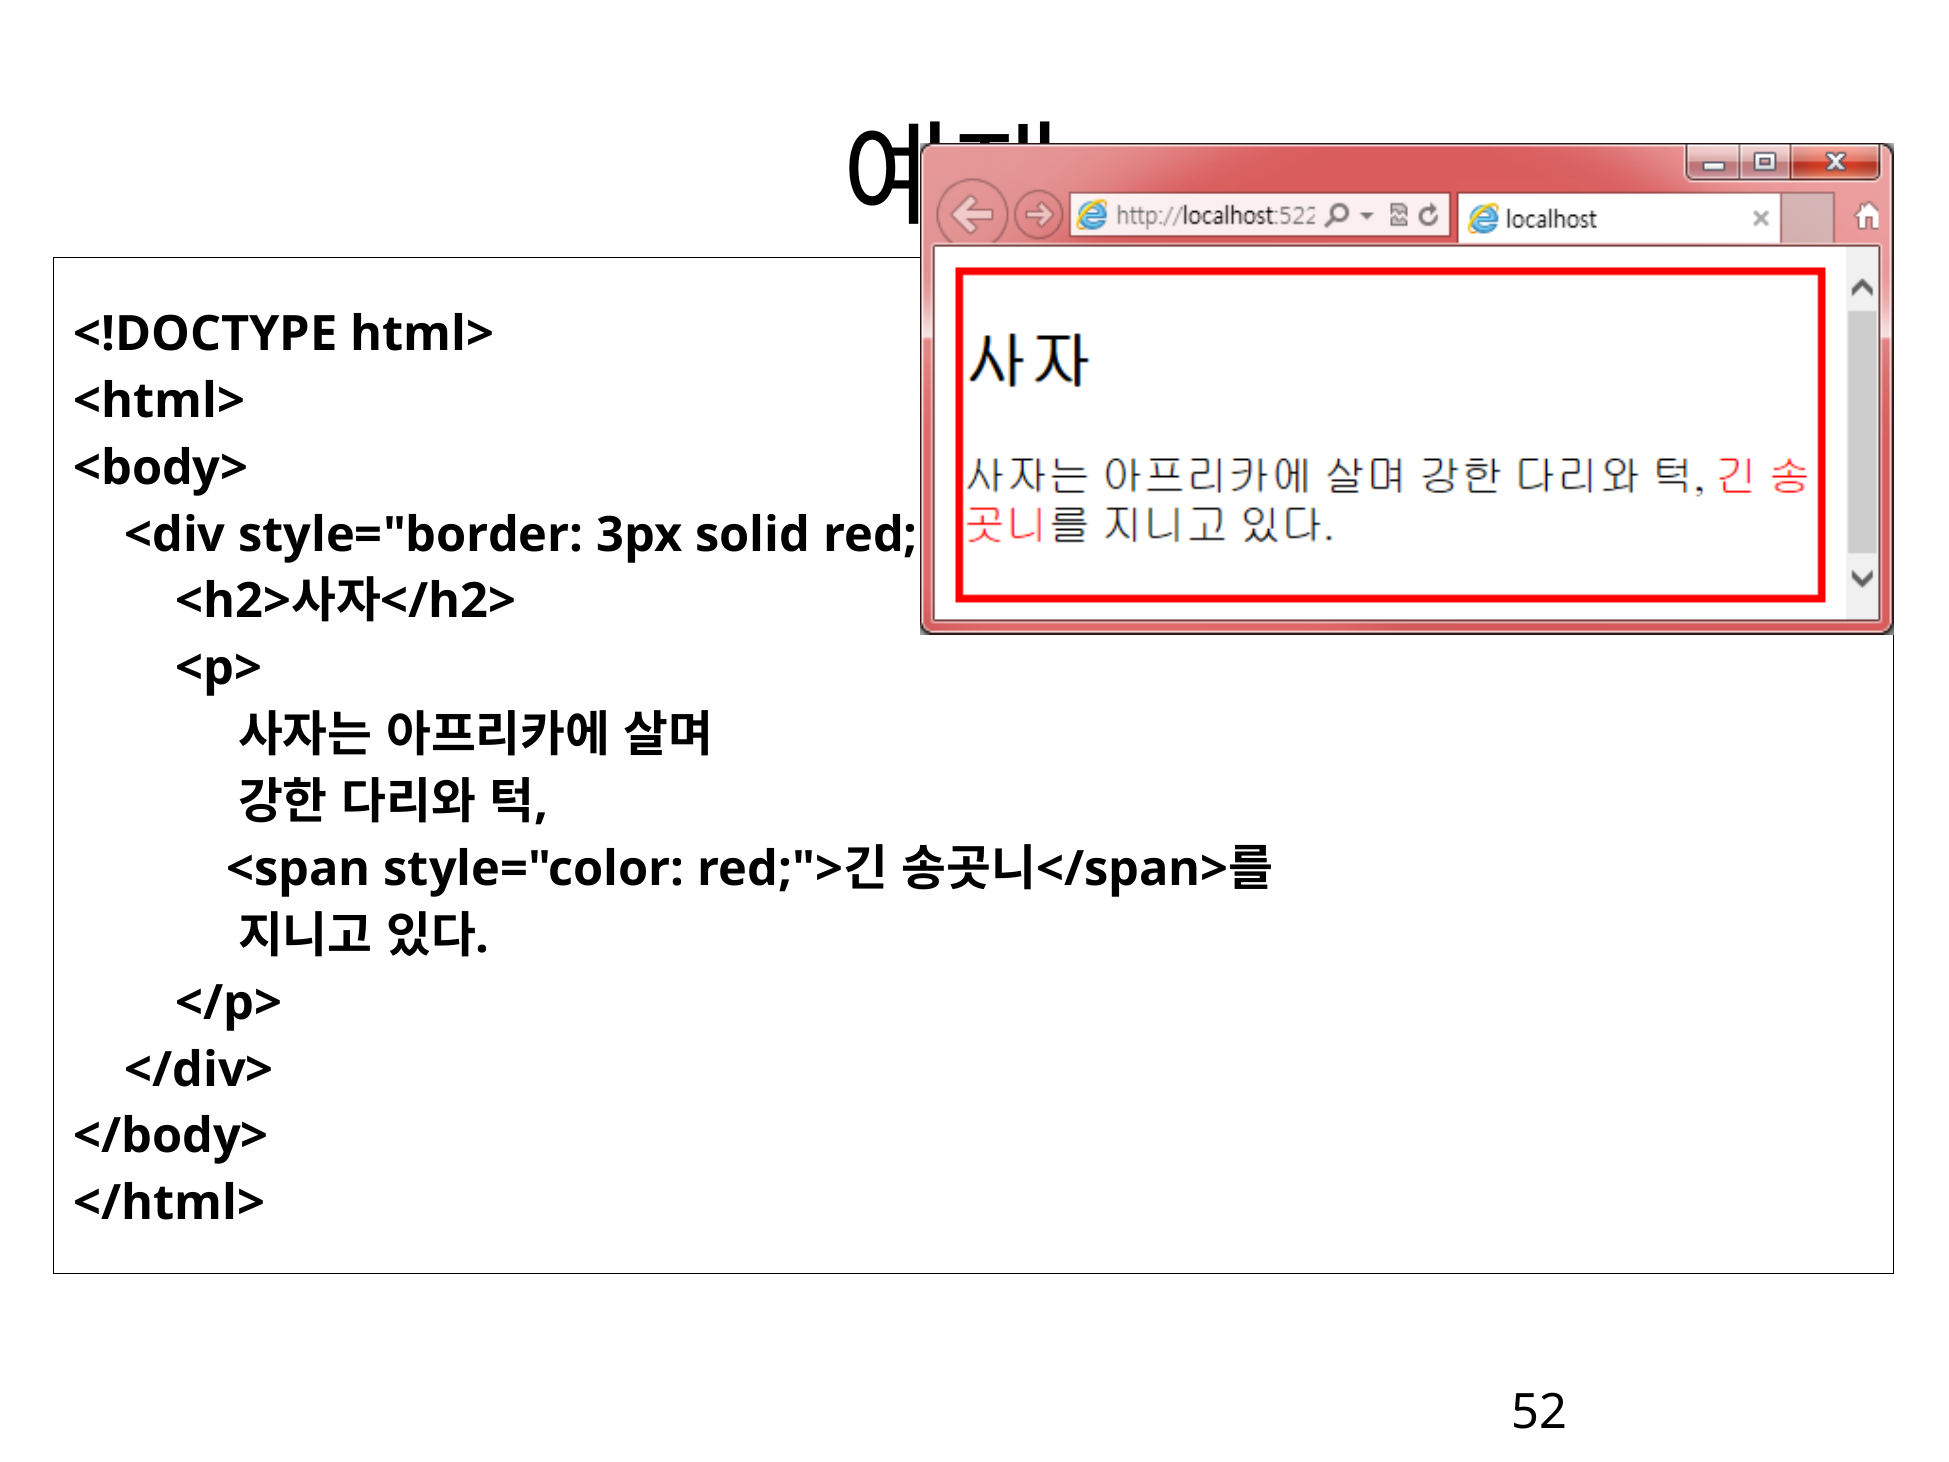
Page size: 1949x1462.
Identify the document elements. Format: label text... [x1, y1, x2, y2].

slide_number <숫자> [1496, 1372, 1899, 1462]
title 예제 [156, 92, 1749, 255]
text_box <!DOCTYPE html> <html> <body> <div style="border: 3px solid red;"> <h2>사자</h2> <p> 사자는 아프리카에 살며 강한 다리와 턱, <span style="color: red;">긴 송곳니</span>를 지니고 있다. </p> </div> </body> </html> [53, 257, 1894, 1274]
picture [920, 143, 1894, 635]
